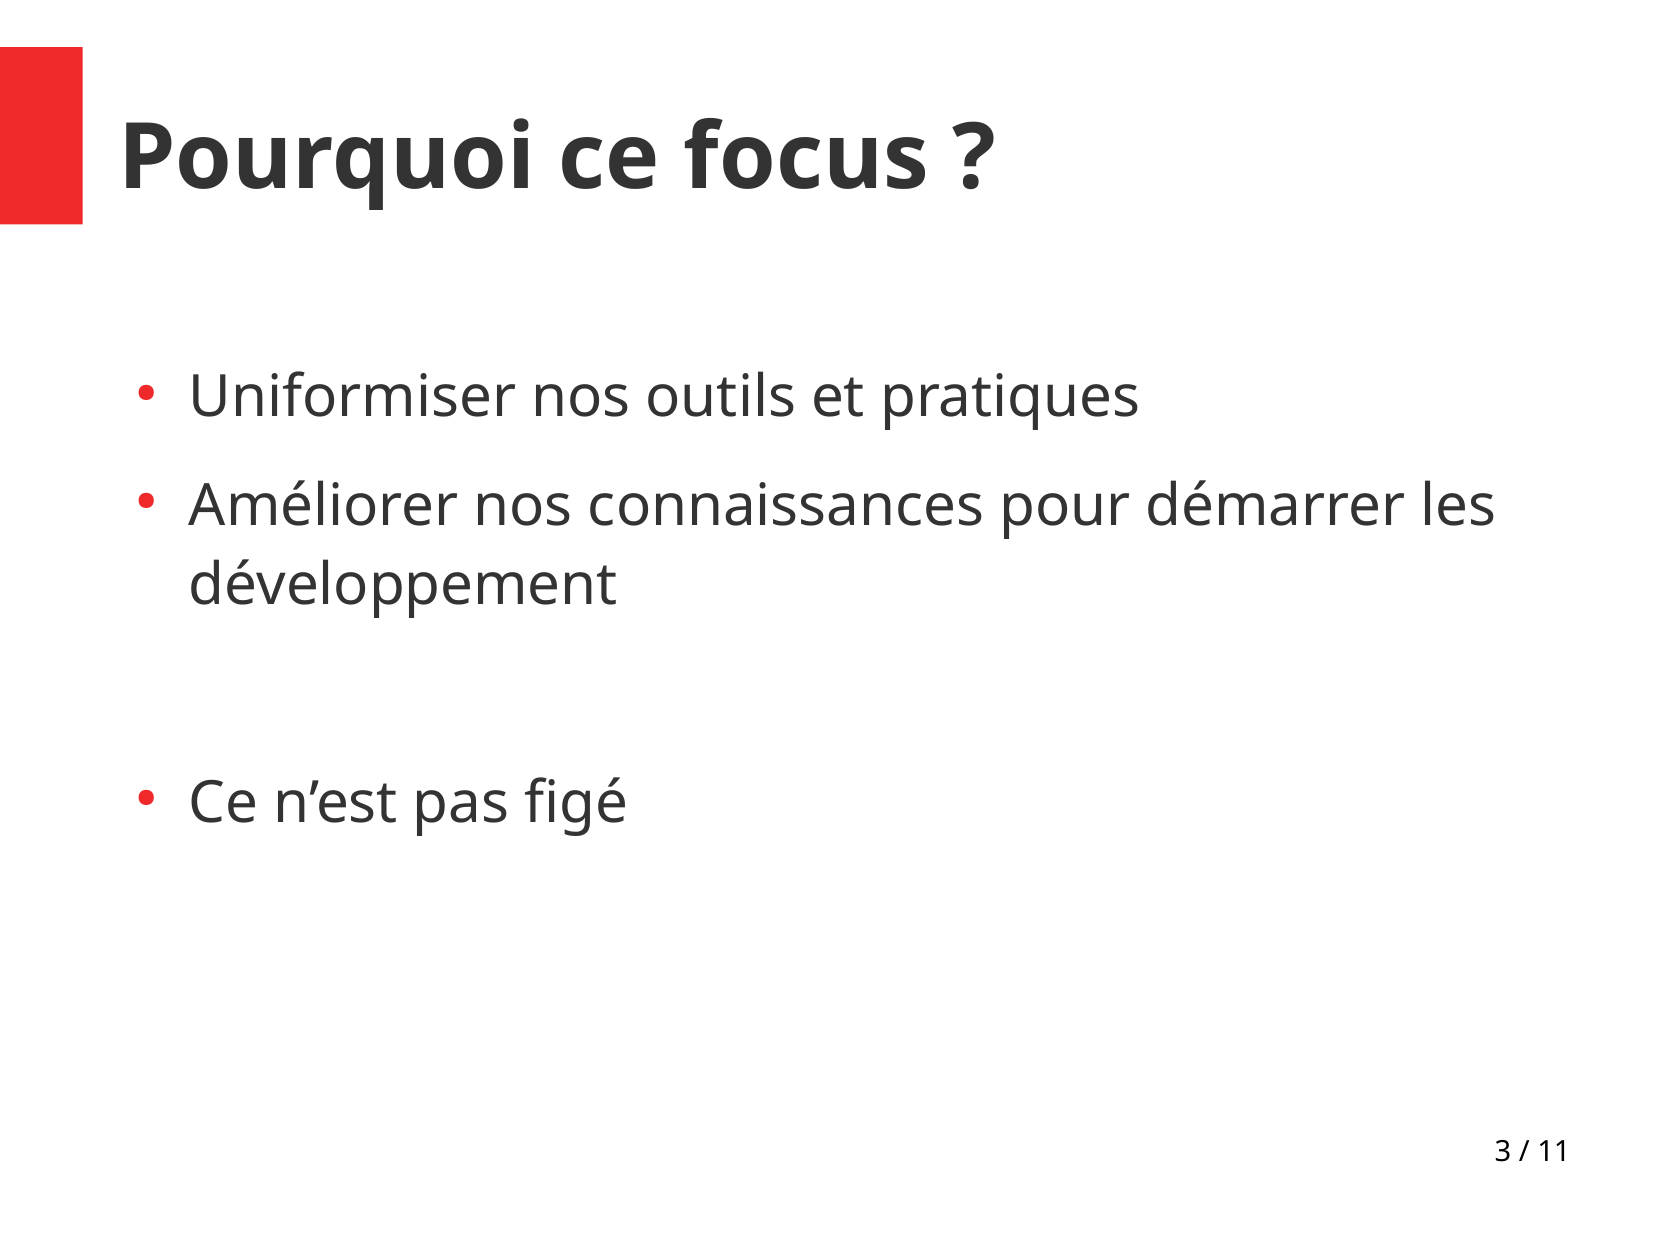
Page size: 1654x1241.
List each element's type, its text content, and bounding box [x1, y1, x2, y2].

title Pourquoi ce focus ? [118, 49, 1571, 257]
list Uniformiser nos outils et pratiques Améliorer nos connaissances pour démarrer les développement Ce n’est pas figé [118, 354, 1536, 1074]
